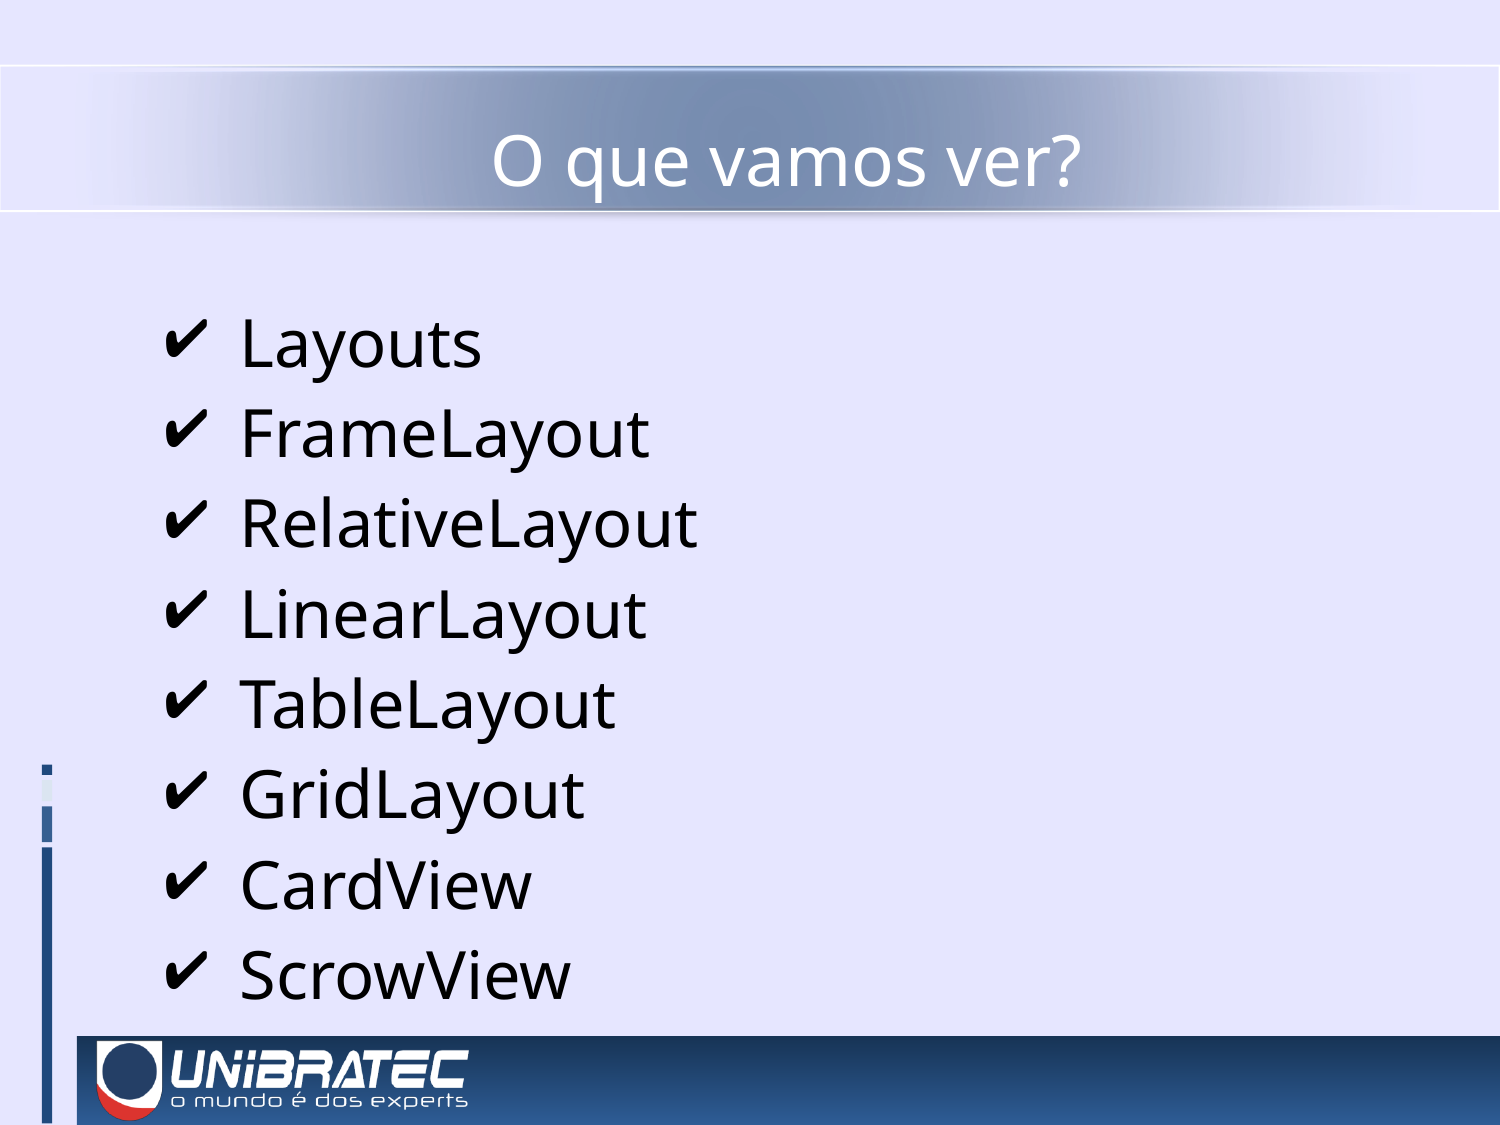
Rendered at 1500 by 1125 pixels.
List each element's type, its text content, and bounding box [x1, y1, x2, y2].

picture [96, 1040, 469, 1121]
title O que vamos ver? [150, 84, 1424, 233]
list Layouts FrameLayout RelativeLayout LinearLayout TableLayout GridLayout CardView ScrowView [150, 292, 1424, 1042]
picture [0, 58, 1500, 227]
